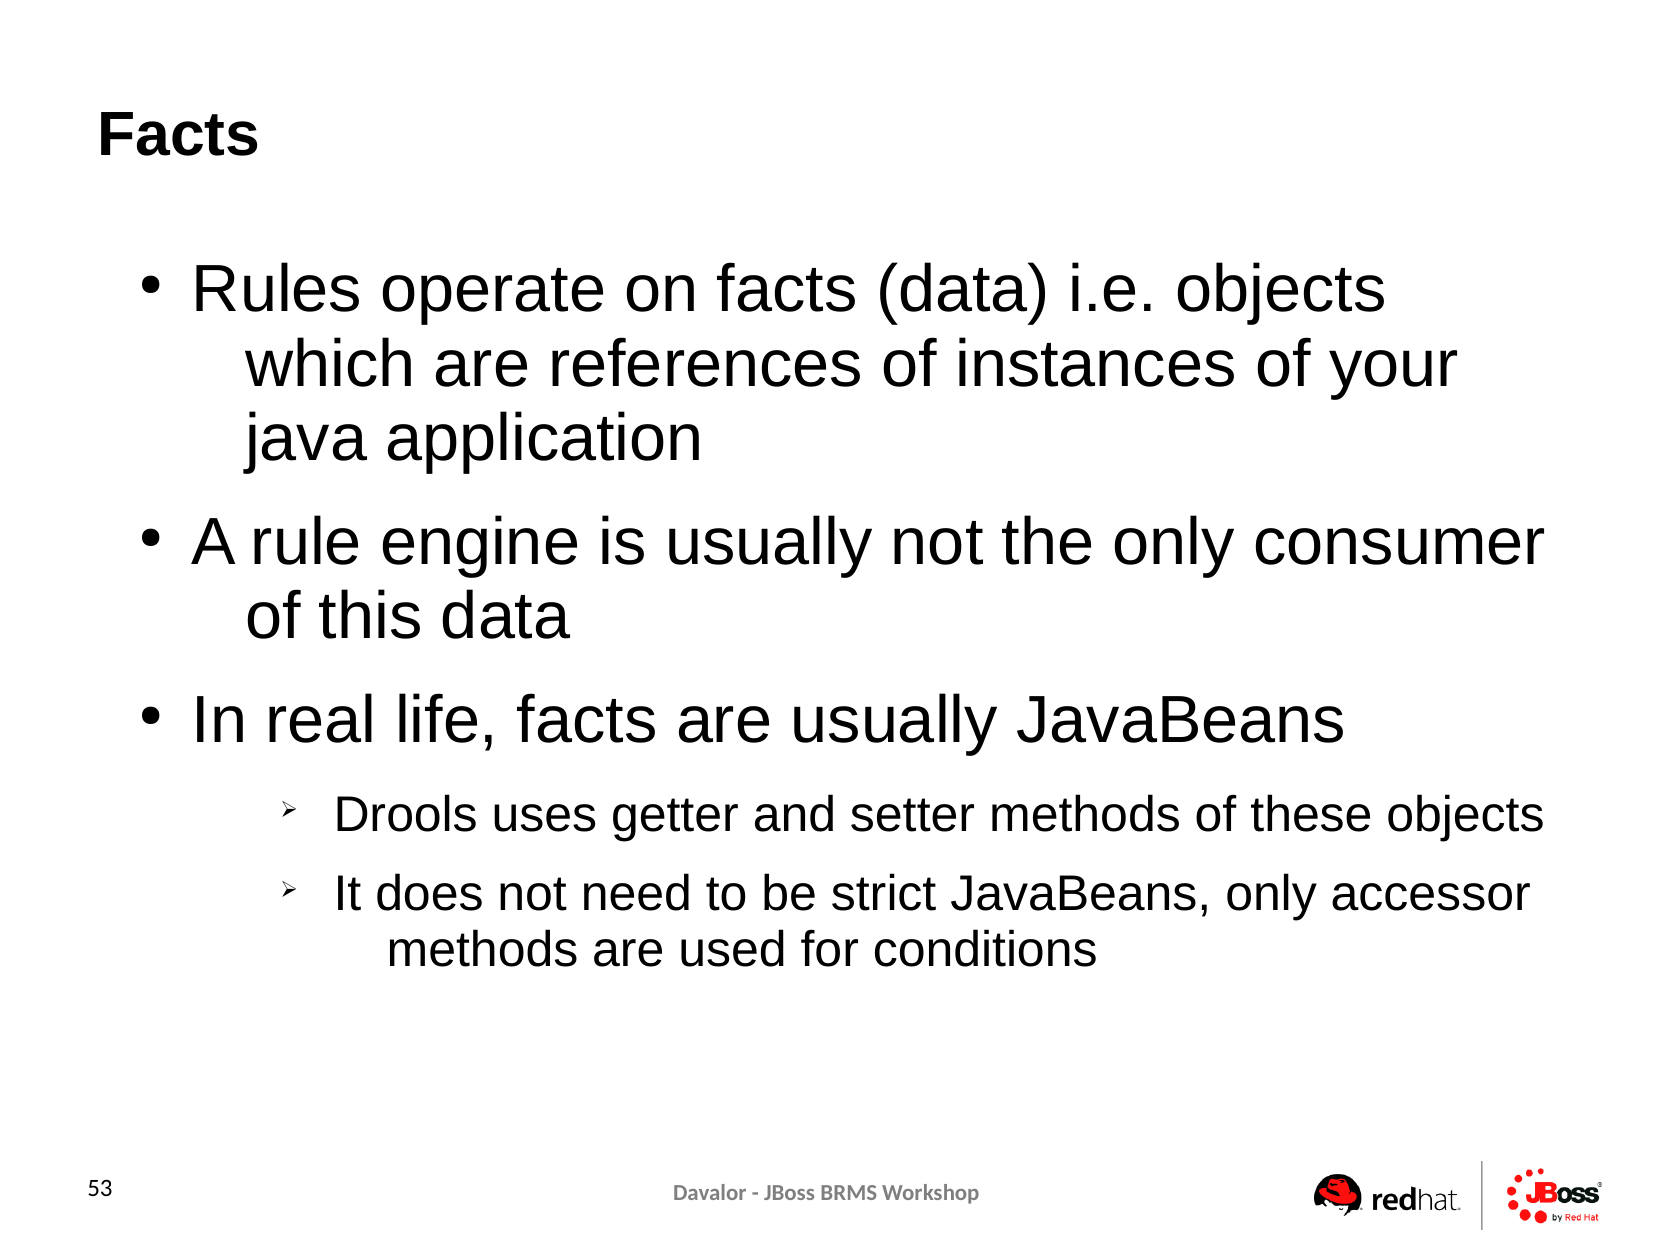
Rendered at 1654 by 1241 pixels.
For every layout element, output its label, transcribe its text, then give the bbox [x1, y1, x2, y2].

list Rules operate on facts (data) i.e. objects which are references of instances of your java application A rule engine is usually not the only consumer of this data In real life, facts are usually JavaBeans Drools uses getter and setter methods of these objects It does not need to be strict JavaBeans, only accessor methods are used for conditions [88, 245, 1577, 1108]
picture [1314, 1161, 1602, 1230]
title Facts [82, 95, 1571, 226]
